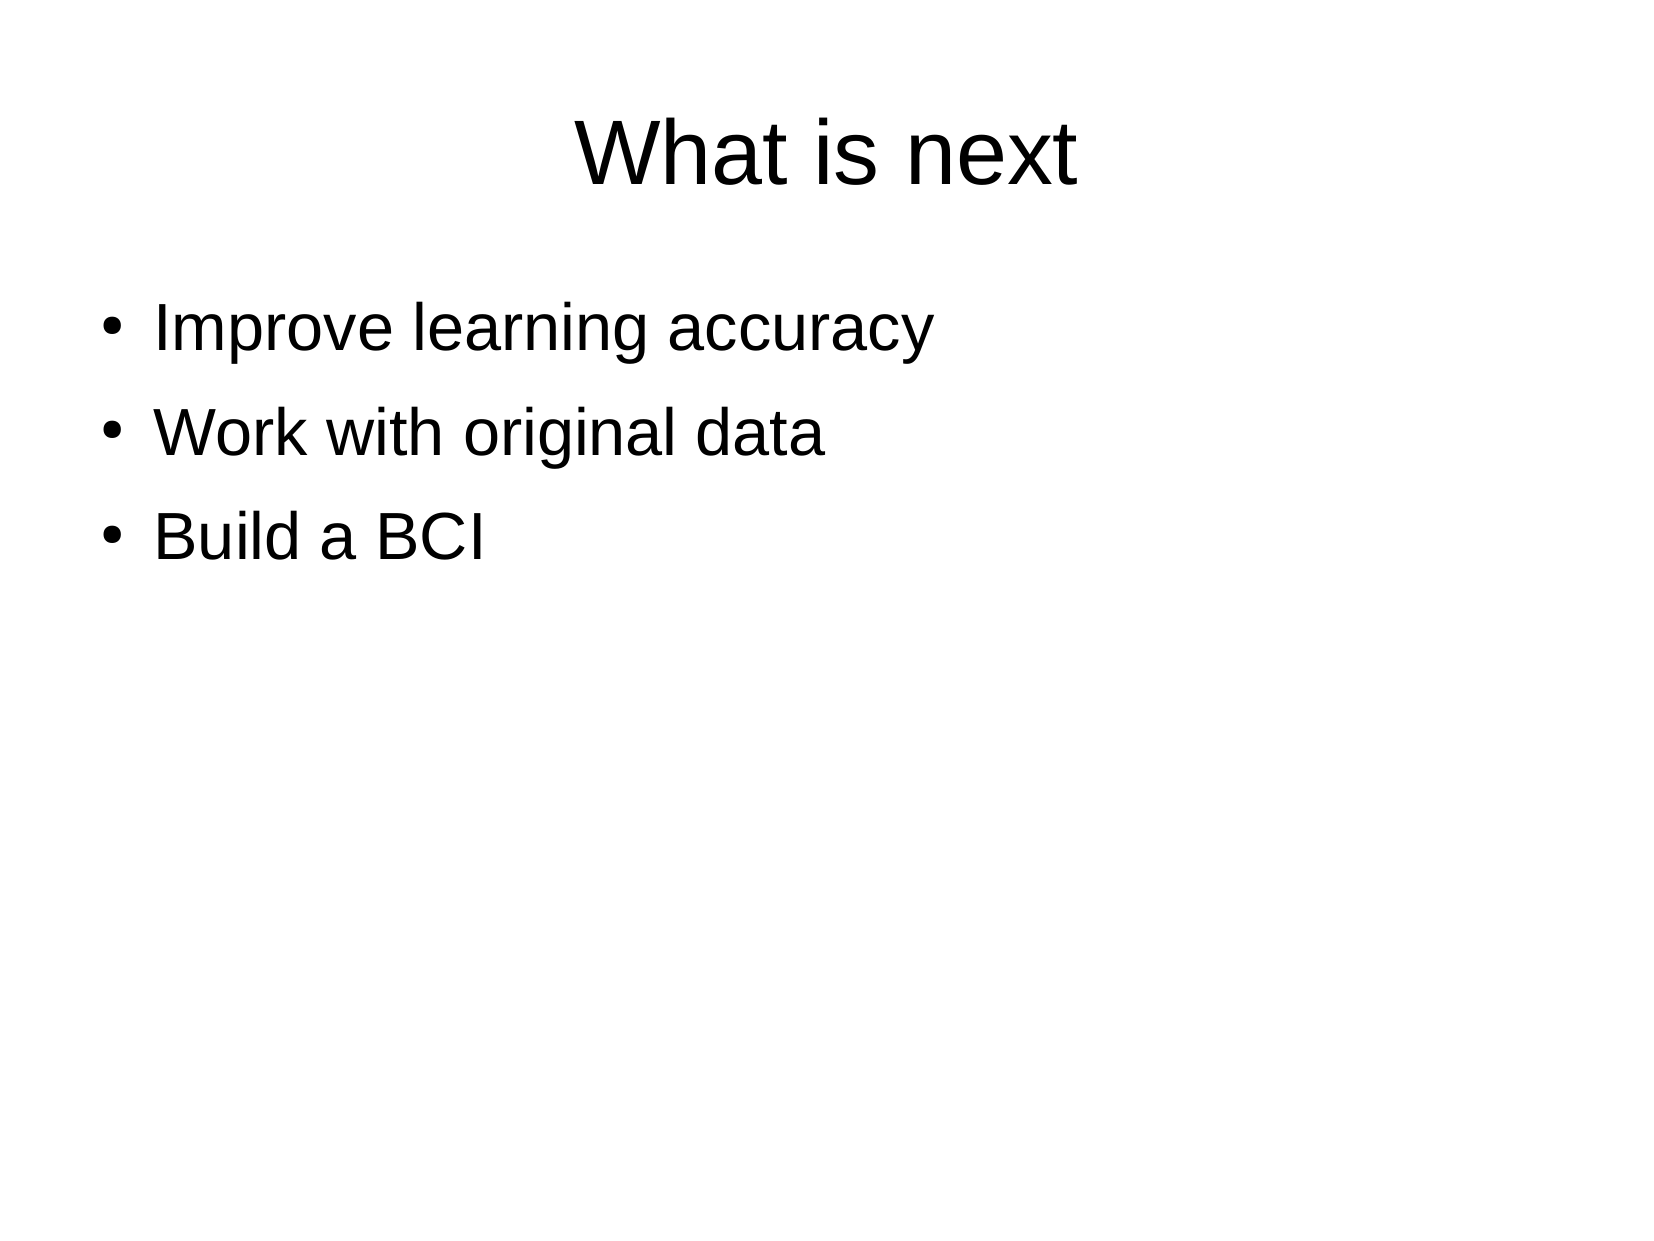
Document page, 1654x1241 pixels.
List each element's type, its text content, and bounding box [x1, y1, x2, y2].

list Improve learning accuracy Work with original data Build a BCI [82, 290, 1571, 1010]
title What is next [82, 49, 1571, 257]
